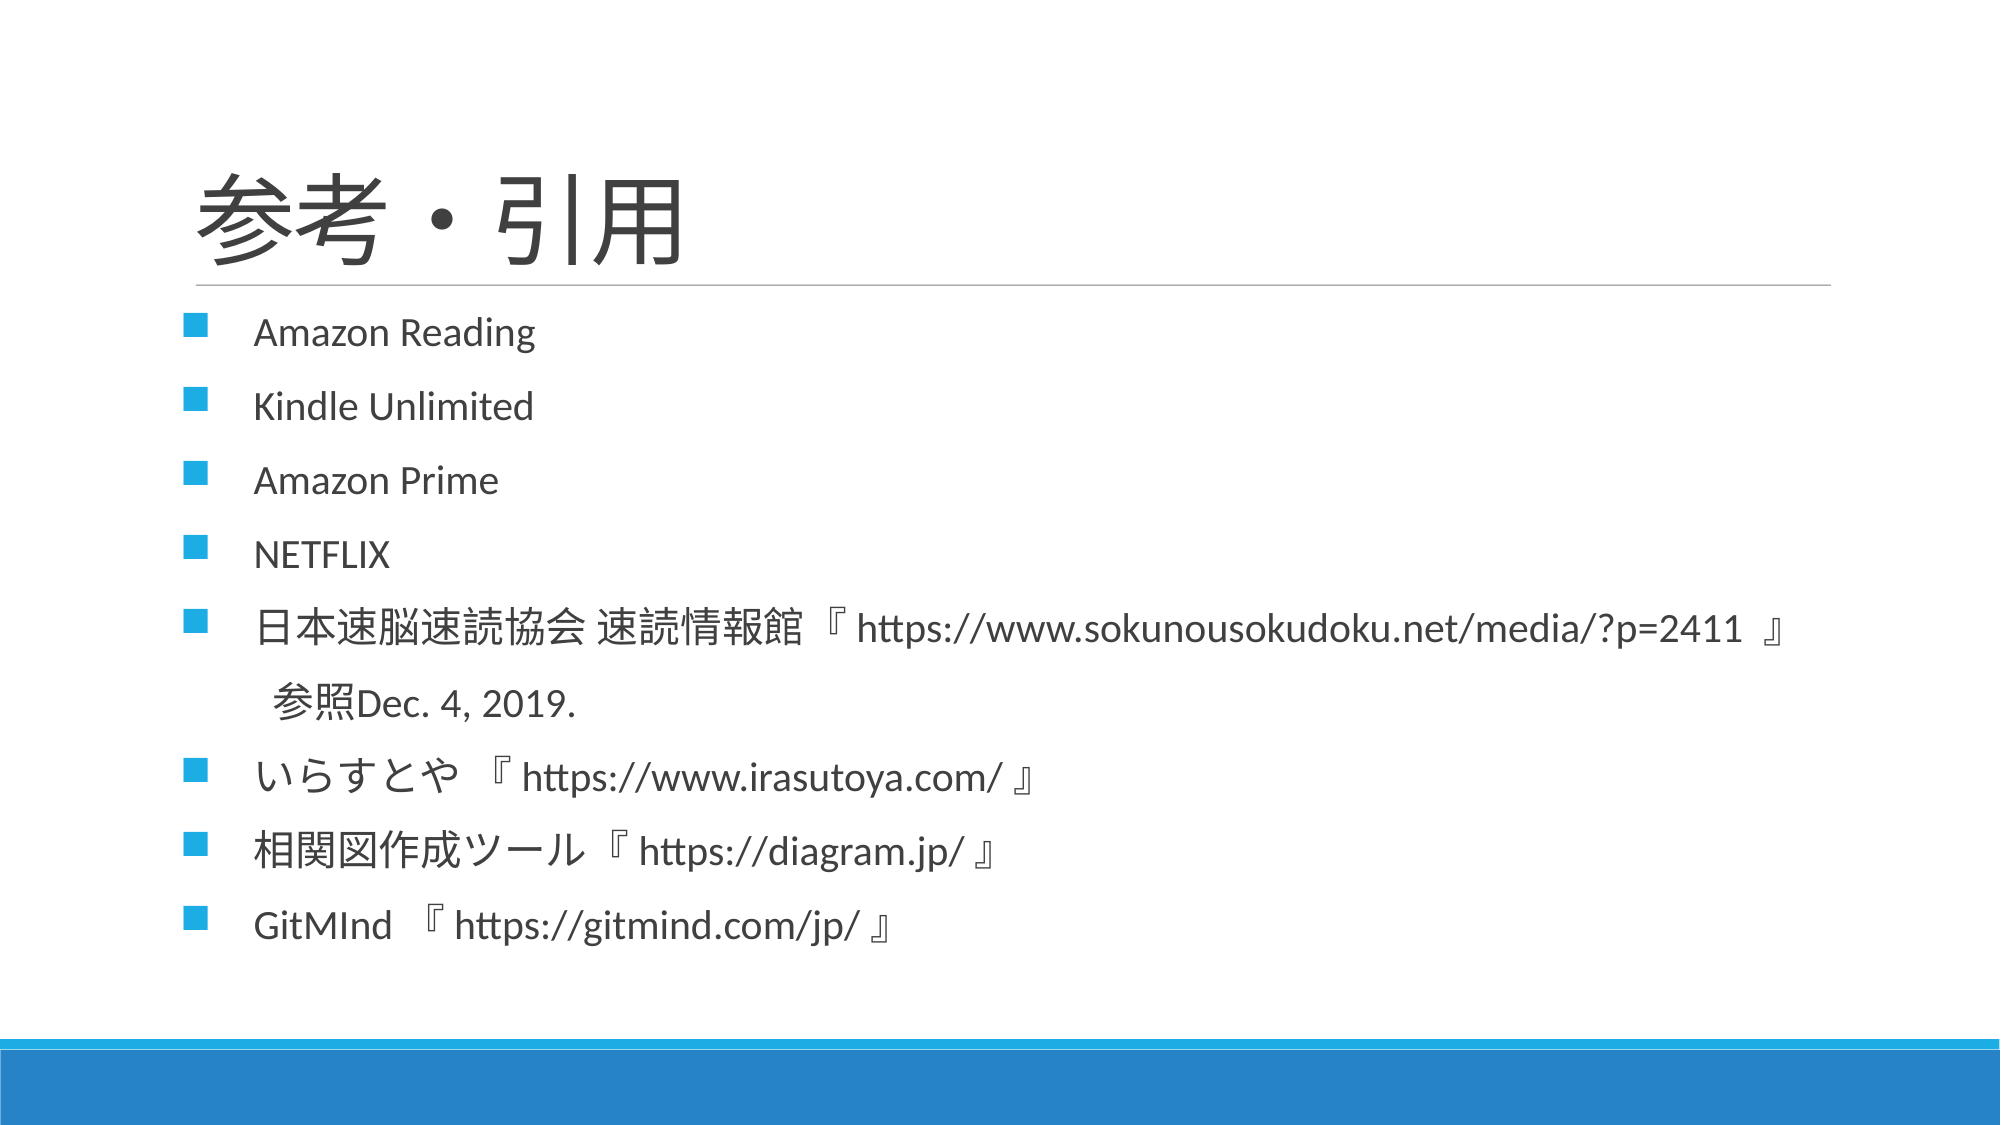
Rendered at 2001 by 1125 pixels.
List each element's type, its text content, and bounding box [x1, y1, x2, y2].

title 参考・引用 [180, 47, 1830, 285]
list Amazon Reading Kindle Unlimited Amazon Prime NETFLIX 日本速脳速読協会 速読情報館『 https://www.sokunousokudoku.net/media/?p=2411 』 参照Dec. 4, 2019. いらすとや 『 https://www.irasutoya.com/ 』 相関図作成ツール『 https://diagram.jp/ 』 GitMInd 『 https://gitmind.com/jp/ 』 [180, 302, 1830, 963]
